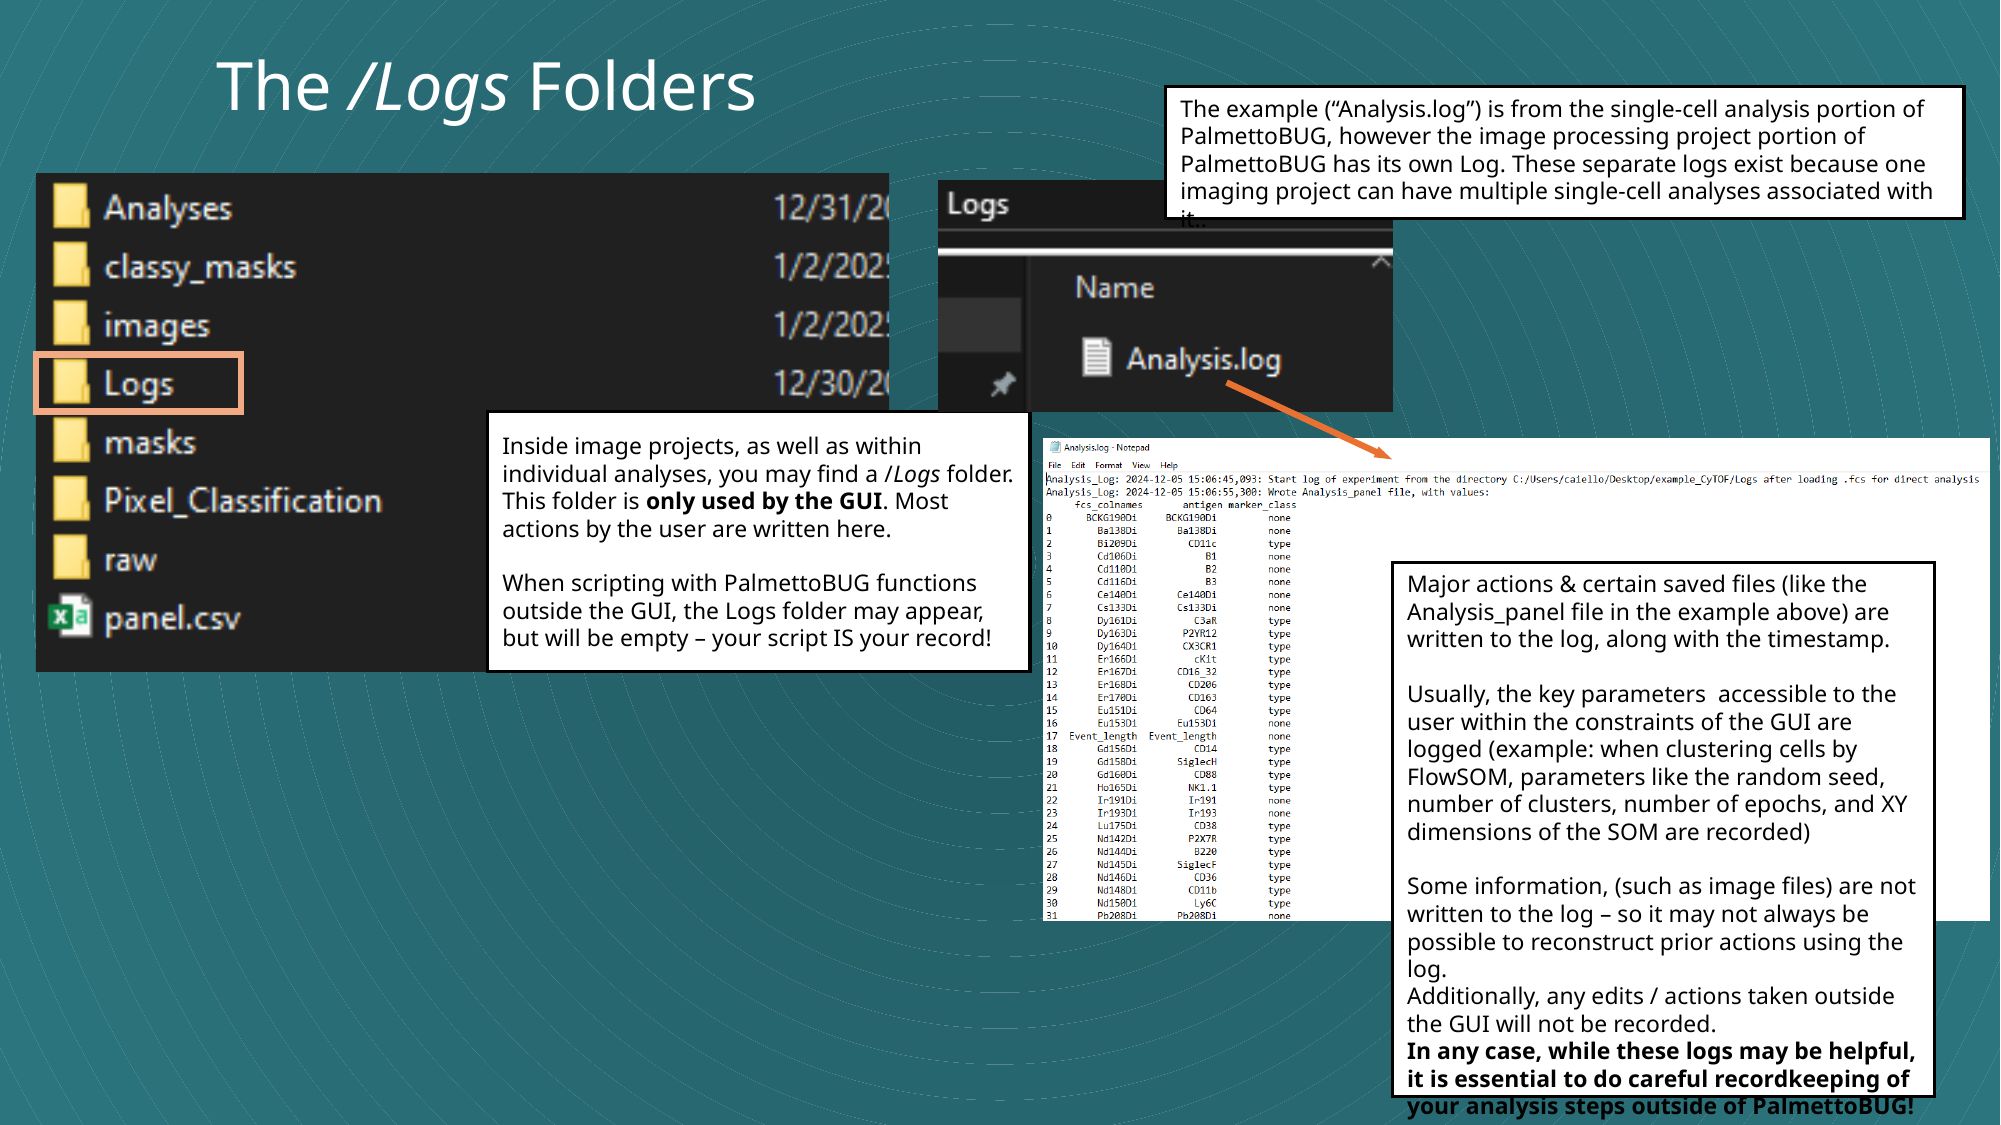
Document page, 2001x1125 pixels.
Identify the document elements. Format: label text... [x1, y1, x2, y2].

text_box Inside image projects, as well as within individual analyses, you may find a /Logs folder. This folder is only used by the GUI. Most actions by the user are written here. When scripting with PalmettoBUG functions outside the GUI, the Logs folder may appear, but will be empty – your script IS your record! [487, 411, 1030, 672]
picture [1043, 438, 1990, 921]
picture [35, 173, 890, 672]
text_box The example (“Analysis.log”) is from the single-cell analysis portion of PalmettoBUG, however the image processing project portion of PalmettoBUG has its own Log. These separate logs exist because one imaging project can have multiple single-cell analyses associated with it.. [1165, 87, 1964, 219]
picture [938, 180, 1393, 412]
text_box Major actions & certain saved files (like the Analysis_panel file in the example above) are written to the log, along with the timestamp. Usually, the key parameters accessible to the user within the constraints of the GUI are logged (example: when clustering cells by FlowSOM, parameters like the random seed, number of clusters, number of epochs, and XY dimensions of the SOM are recorded) Some information, (such as image files) are not written to the log – so it may not always be possible to reconstruct prior actions using the log. Additionally, any edits / actions taken outside the GUI will not be recorded. In any case, while these logs may be helpful, it is essential to do careful recordkeeping of your analysis steps outside of PalmettoBUG! [1392, 563, 1935, 1096]
text_box The /Logs Folders [35, 44, 939, 152]
picture [39, 358, 238, 408]
